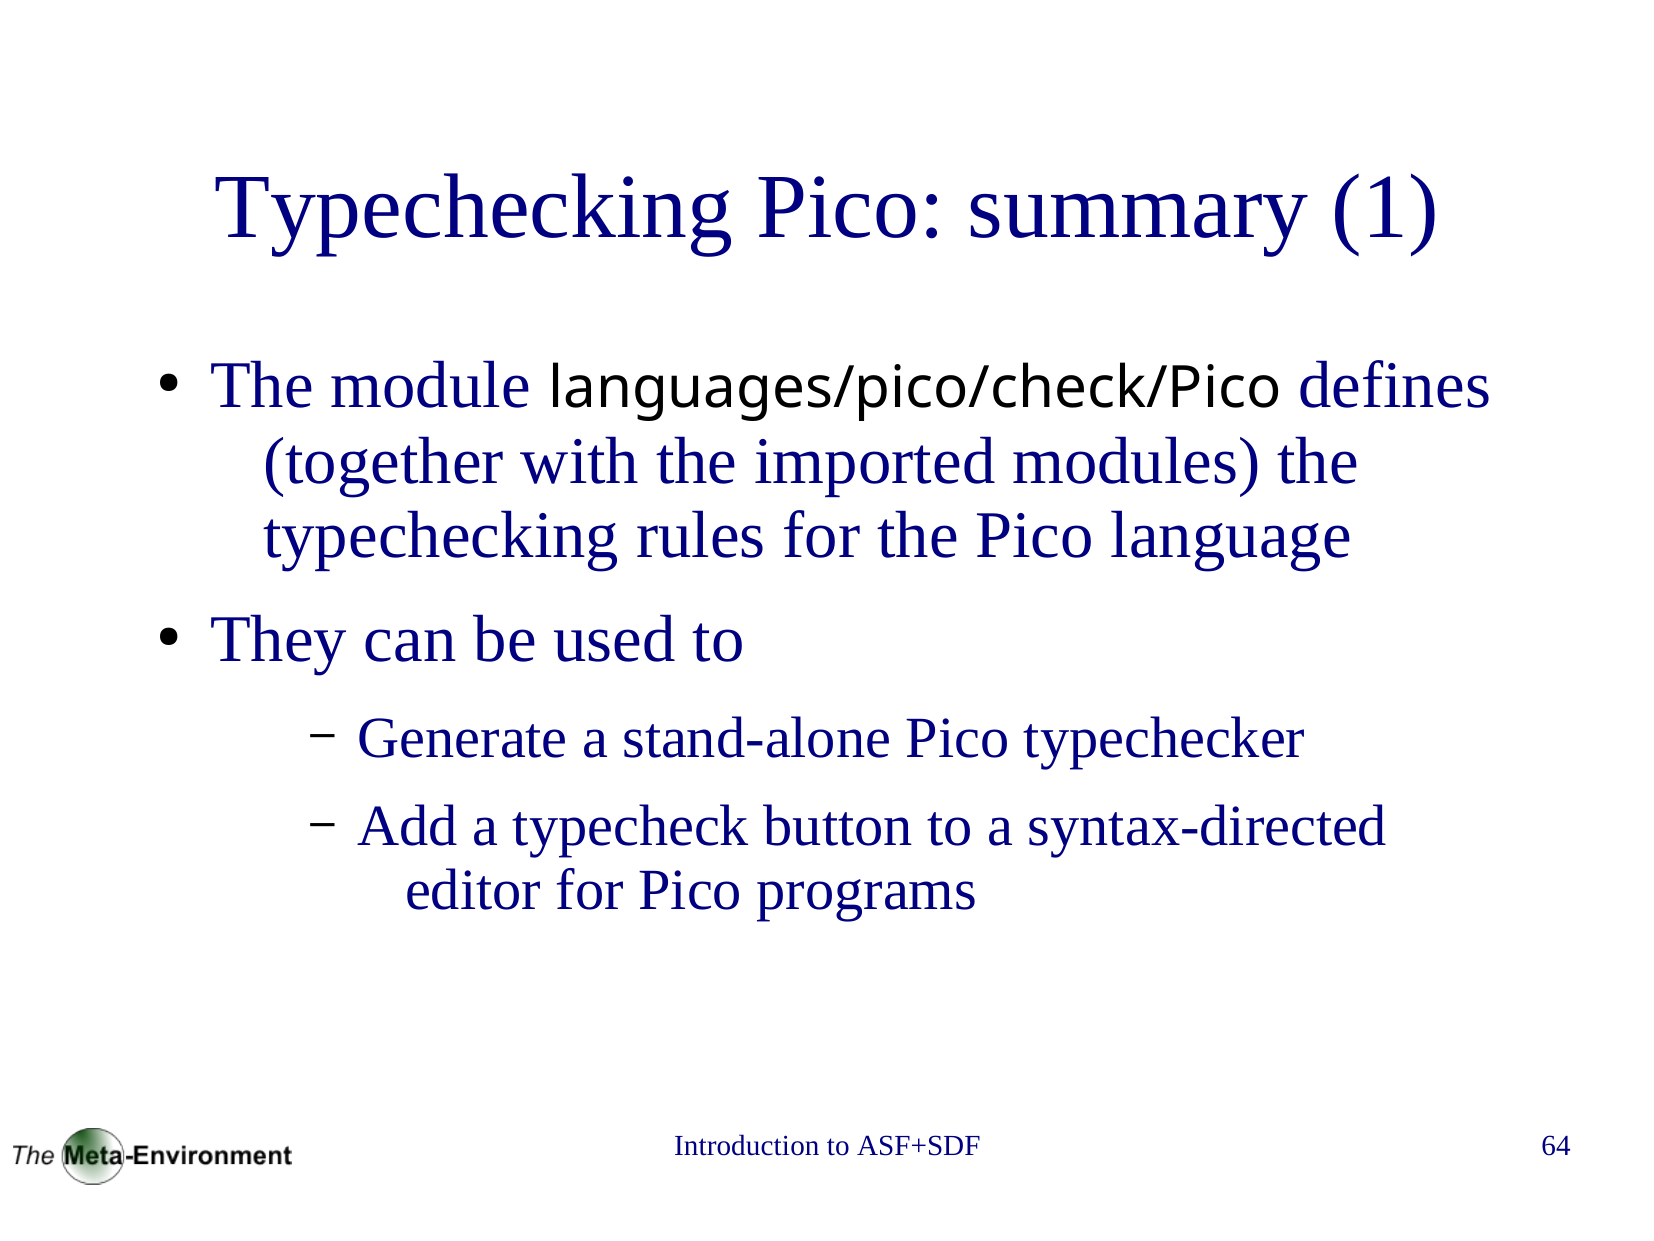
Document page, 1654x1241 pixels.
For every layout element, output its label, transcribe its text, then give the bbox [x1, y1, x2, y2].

title Typechecking Pico: summary (1) [121, 102, 1534, 311]
picture [13, 1128, 292, 1185]
list The module languages/pico/check/Pico defines (together with the imported modules) the typechecking rules for the Pico language They can be used to Generate a stand-alone Pico typechecker Add a typecheck button to a syntax-directed editor for Pico programs [121, 344, 1534, 1127]
